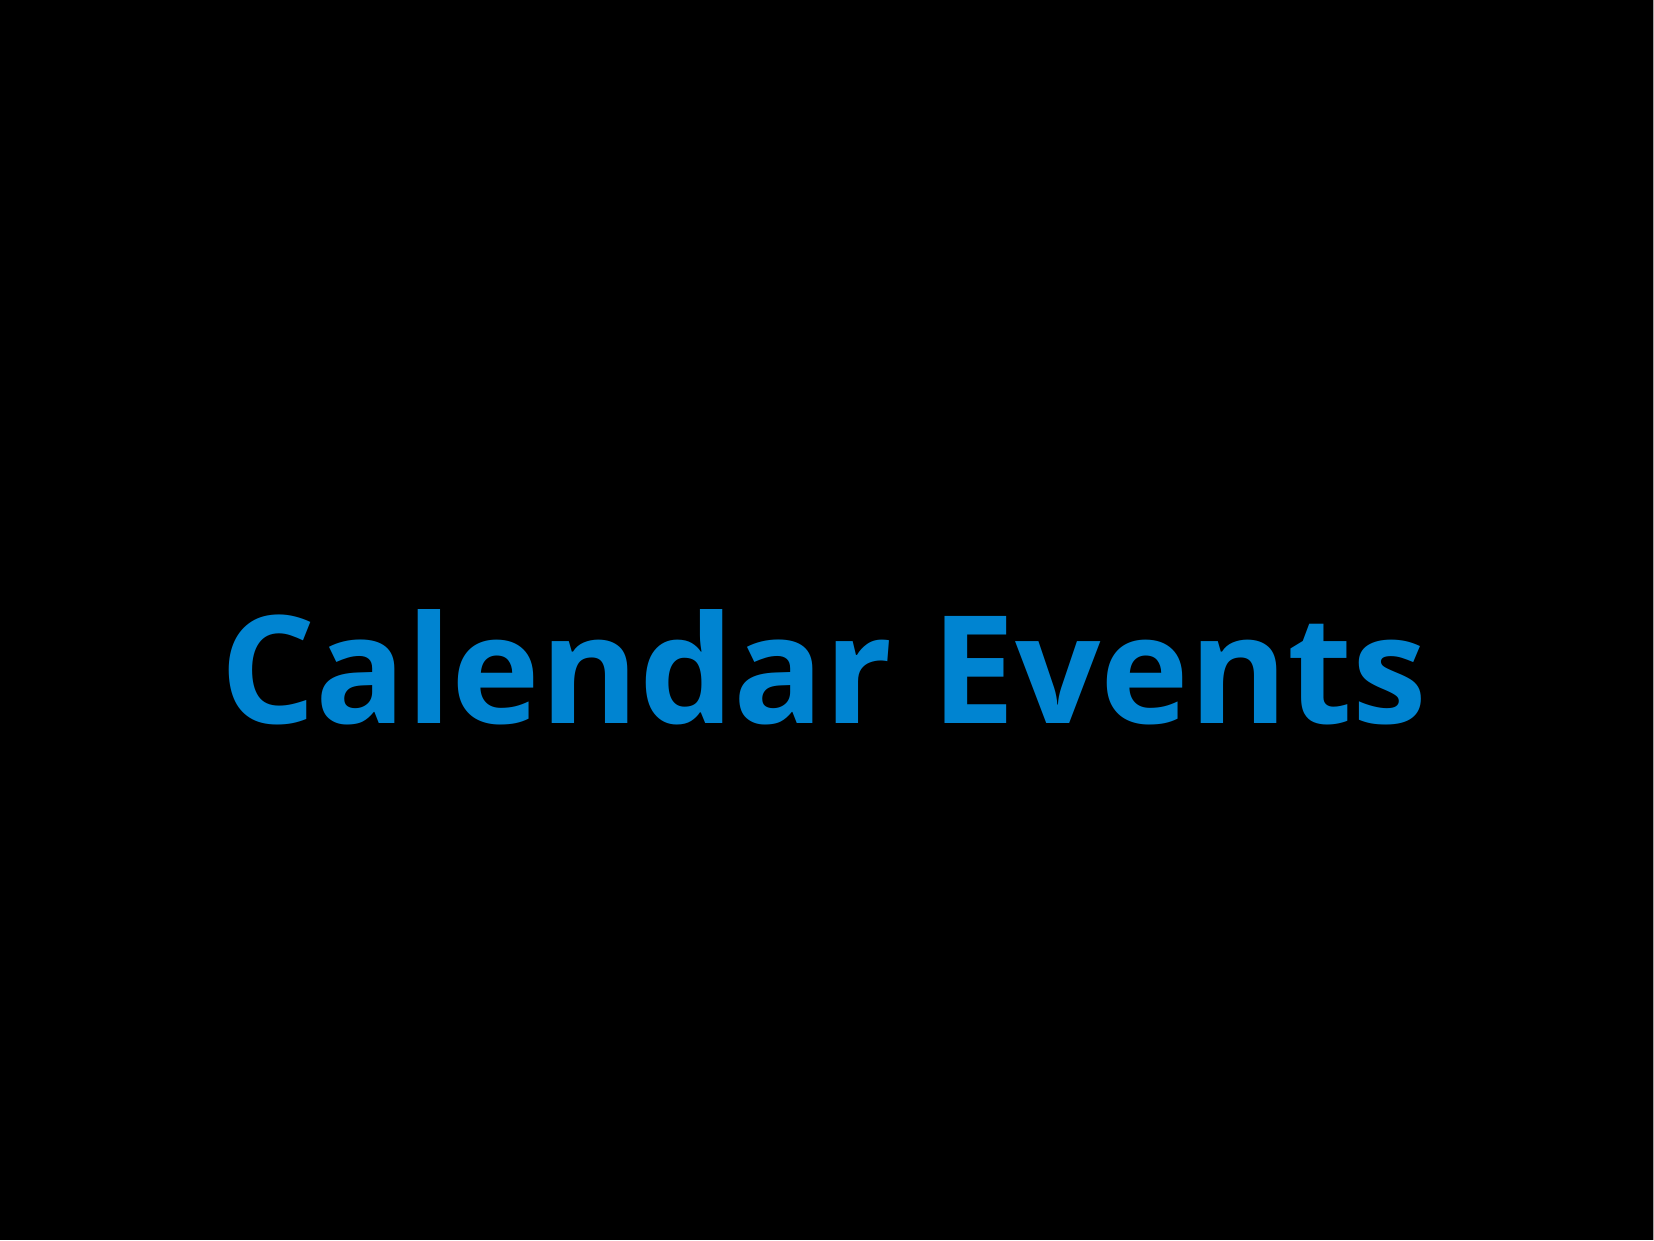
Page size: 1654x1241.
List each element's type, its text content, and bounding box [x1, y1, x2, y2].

title Calendar Events [45, 337, 1603, 892]
